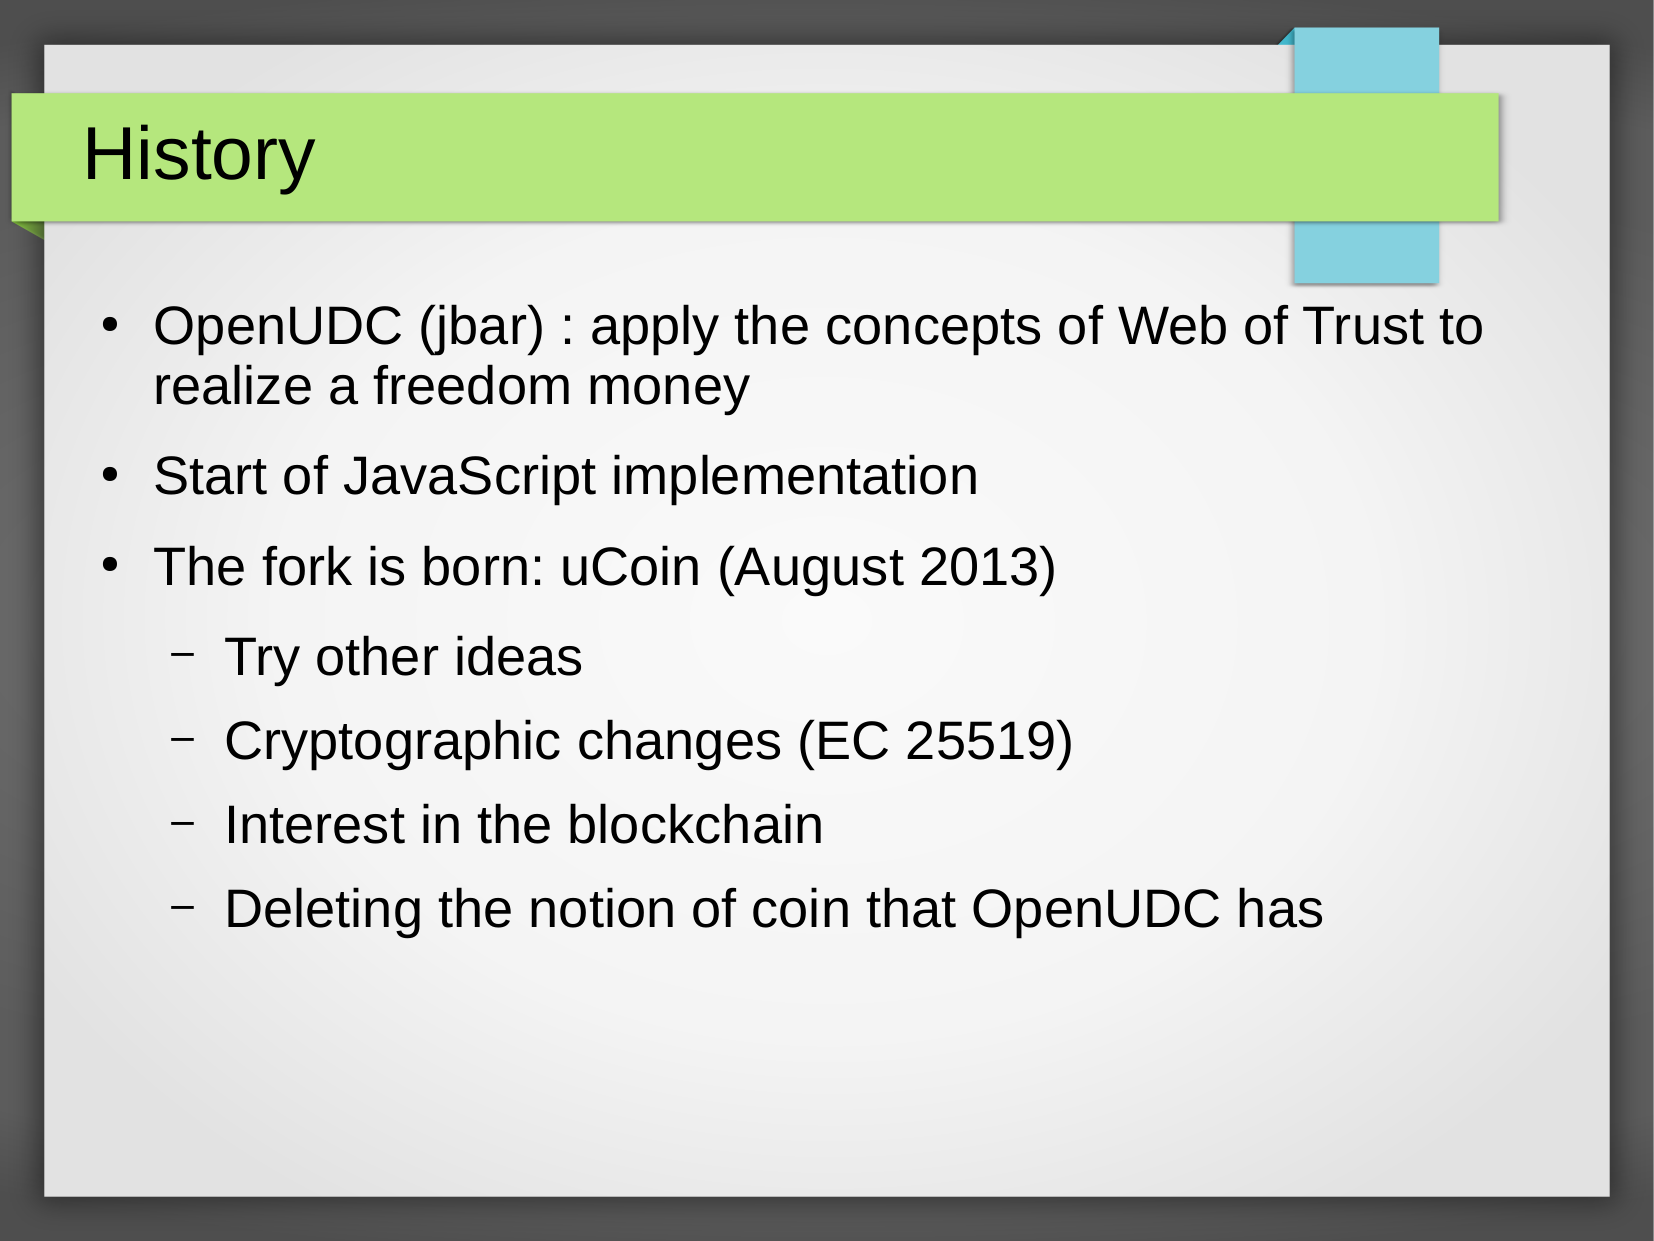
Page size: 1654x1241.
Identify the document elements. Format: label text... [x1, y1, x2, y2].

picture [0, 0, 1654, 1241]
list OpenUDC (jbar) : apply the concepts of Web of Trust to realize a freedom money Start of JavaScript implementation The fork is born: uCoin (August 2013) Try other ideas Cryptographic changes (EC 25519) Interest in the blockchain Deleting the notion of coin that OpenUDC has [82, 295, 1571, 1015]
title History [82, 94, 1264, 213]
